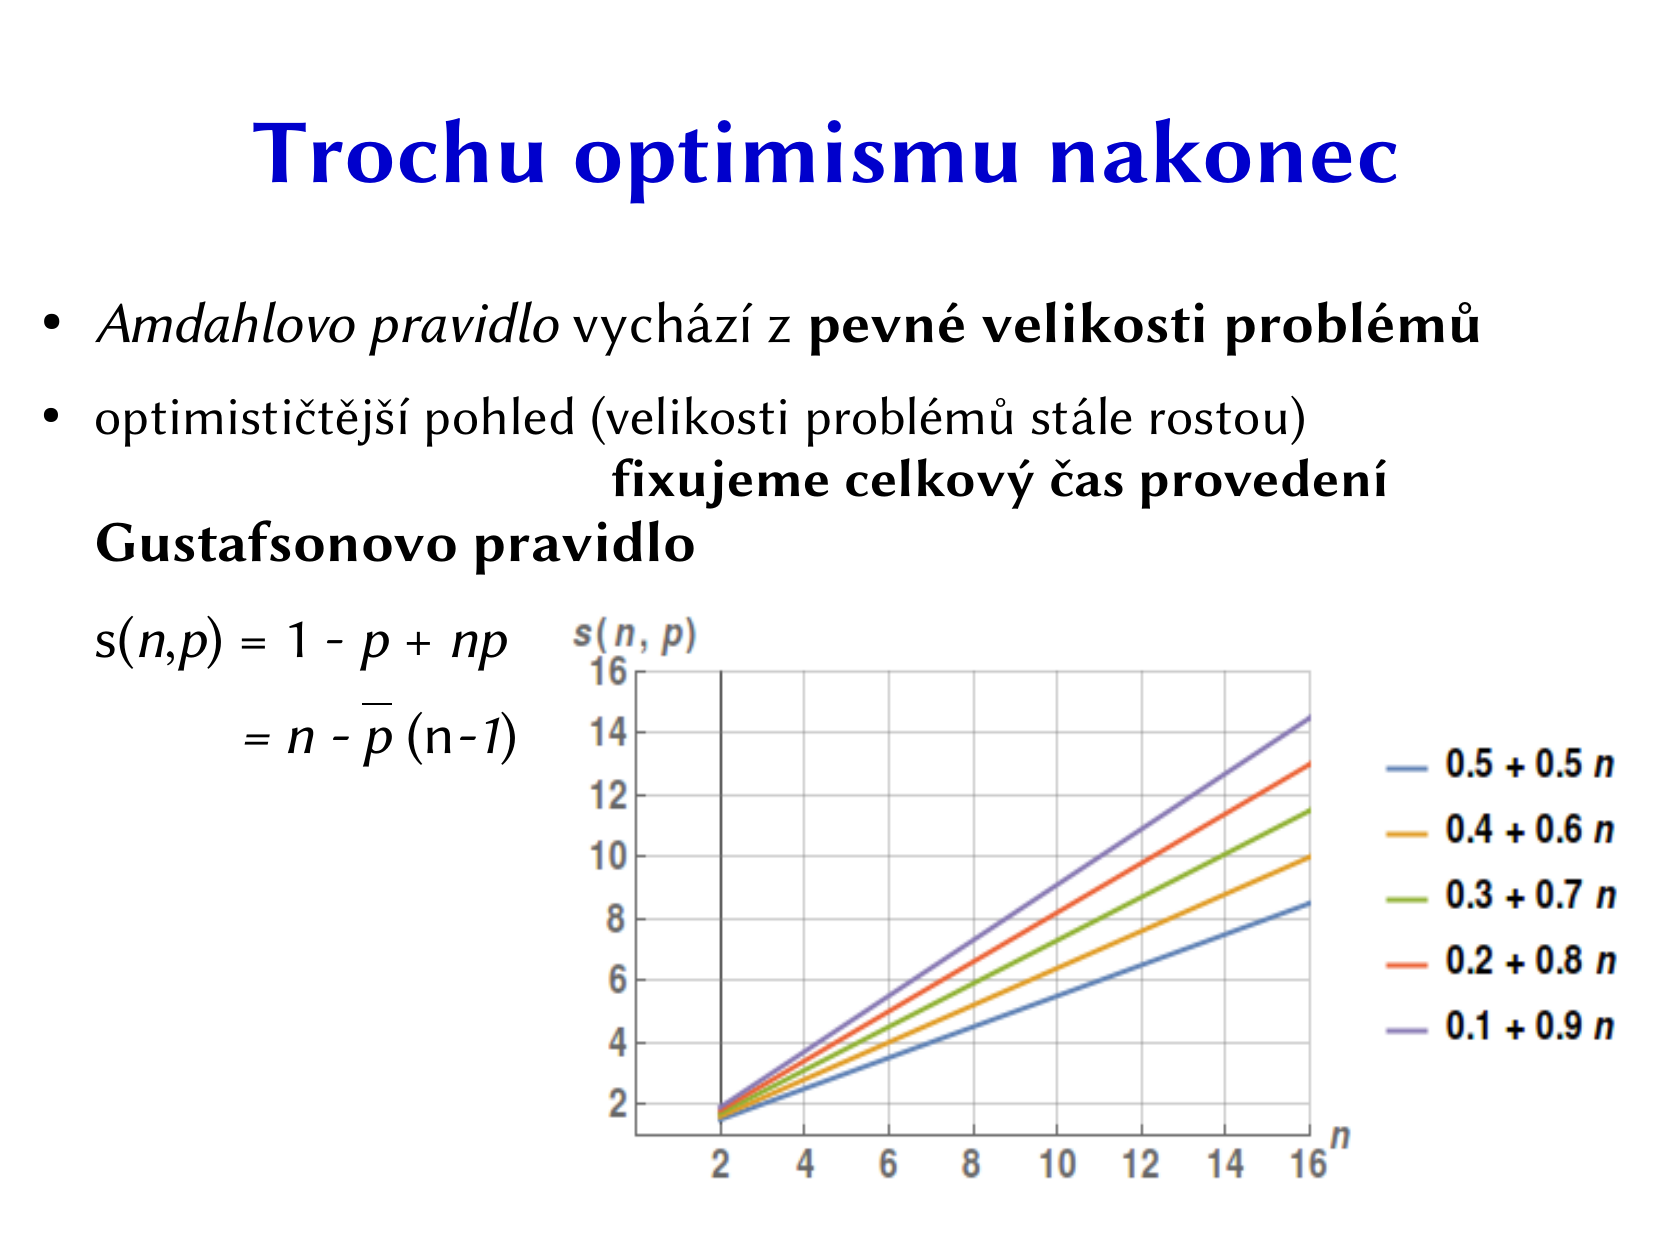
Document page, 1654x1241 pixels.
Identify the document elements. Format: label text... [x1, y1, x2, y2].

list Amdahlovo pravidlo vychází z pevné velikosti problémů optimističtější pohled (velikosti problémů stále rostou) fixujeme celkový čas provedení Gustafsonovo pravidlo s(n,p) = 1 - p + np = n - p (n-1) [23, 290, 1512, 1010]
title Trochu optimismu nakonec [82, 49, 1571, 257]
picture [570, 608, 1630, 1193]
